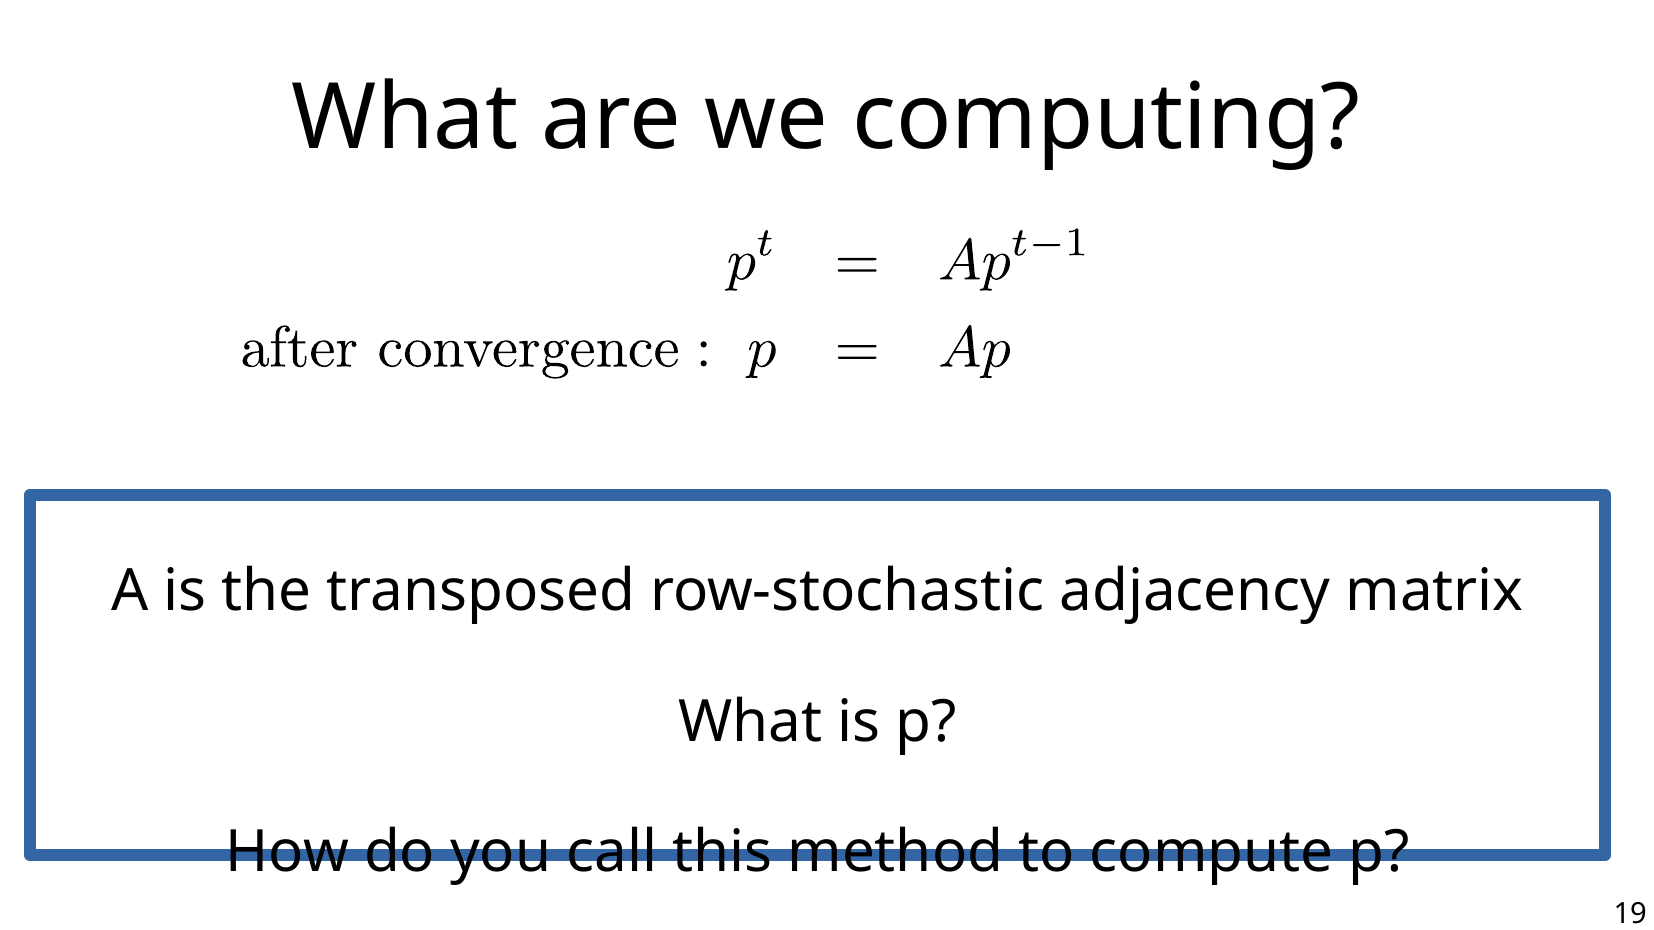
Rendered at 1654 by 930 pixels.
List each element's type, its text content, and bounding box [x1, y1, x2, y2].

text_box [240, 228, 1088, 379]
title What are we computing? [82, 1, 1571, 225]
text_box A is the transposed row-stochastic adjacency matrix What is p? How do you call this method to compute p? [30, 494, 1606, 856]
